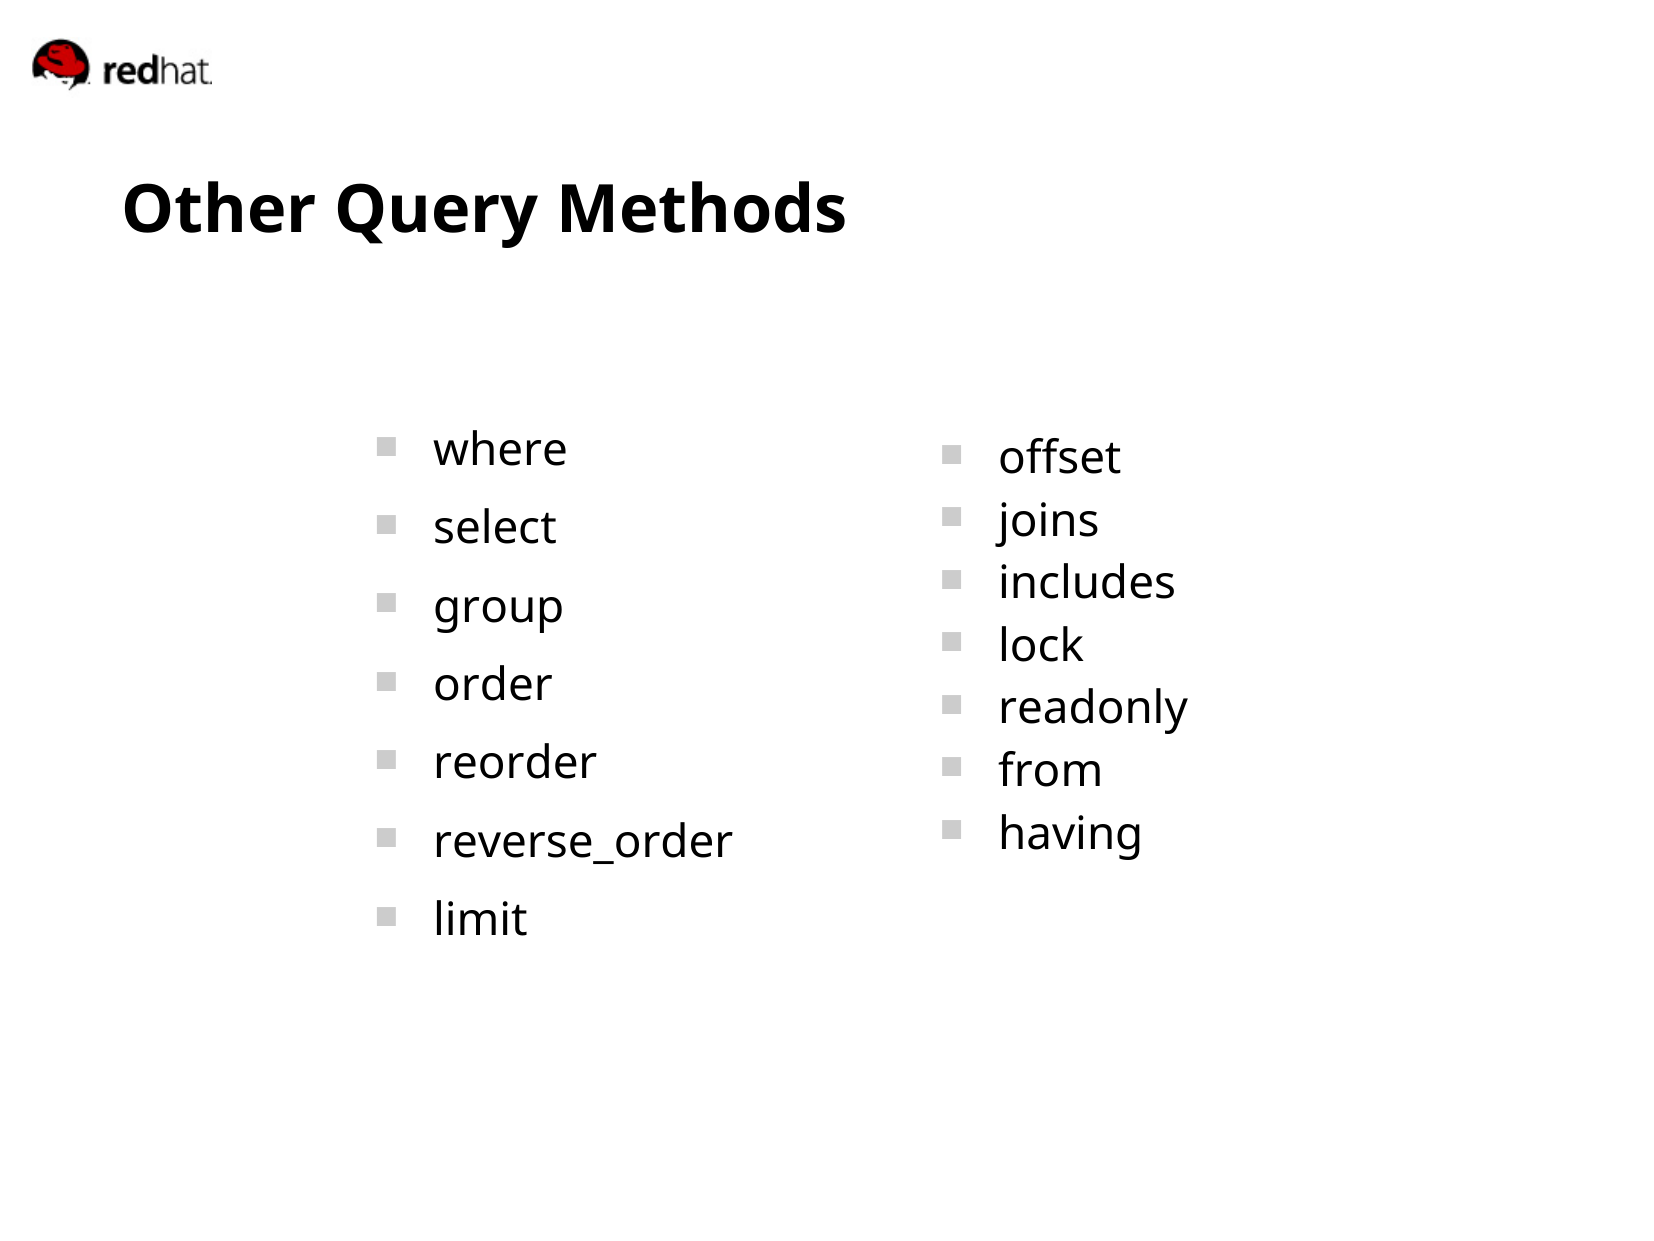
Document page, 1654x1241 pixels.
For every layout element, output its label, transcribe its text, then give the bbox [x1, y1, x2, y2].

text_box offset joins includes lock readonly from having [941, 424, 1200, 893]
list where select group order reorder reverse_order limit [376, 416, 1654, 1198]
picture [31, 37, 212, 98]
title Other Query Methods [121, 102, 1534, 310]
